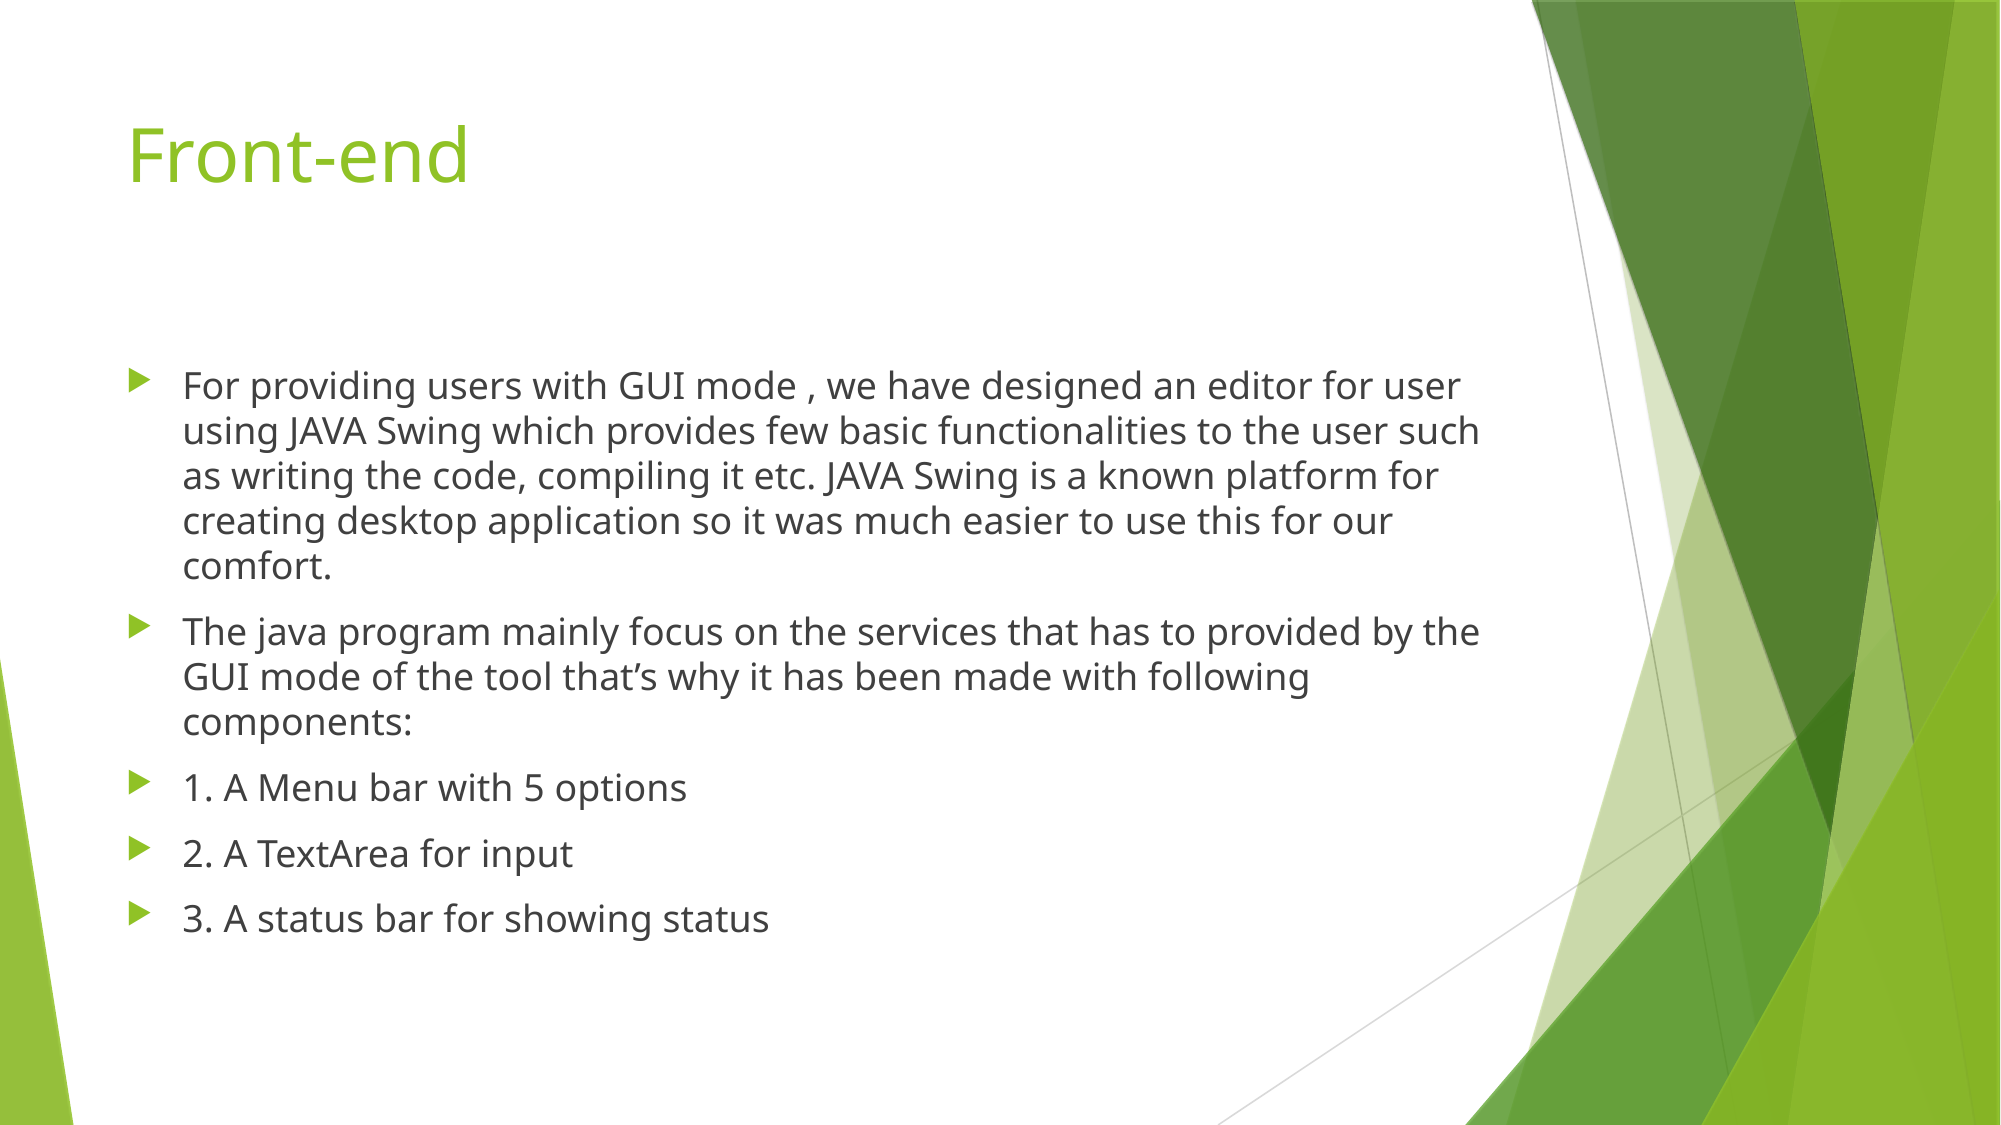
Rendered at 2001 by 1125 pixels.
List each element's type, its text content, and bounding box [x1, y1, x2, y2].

title Front-end [111, 99, 1522, 317]
list For providing users with GUI mode , we have designed an editor for user using JAVA Swing which provides few basic functionalities to the user such as writing the code, compiling it etc. JAVA Swing is a known platform for creating desktop application so it was much easier to use this for our comfort. The java program mainly focus on the services that has to provided by the GUI mode of the tool that’s why it has been made with following components: 1. A Menu bar with 5 options 2. A TextArea for input 3. A status bar for showing status [111, 354, 1522, 992]
